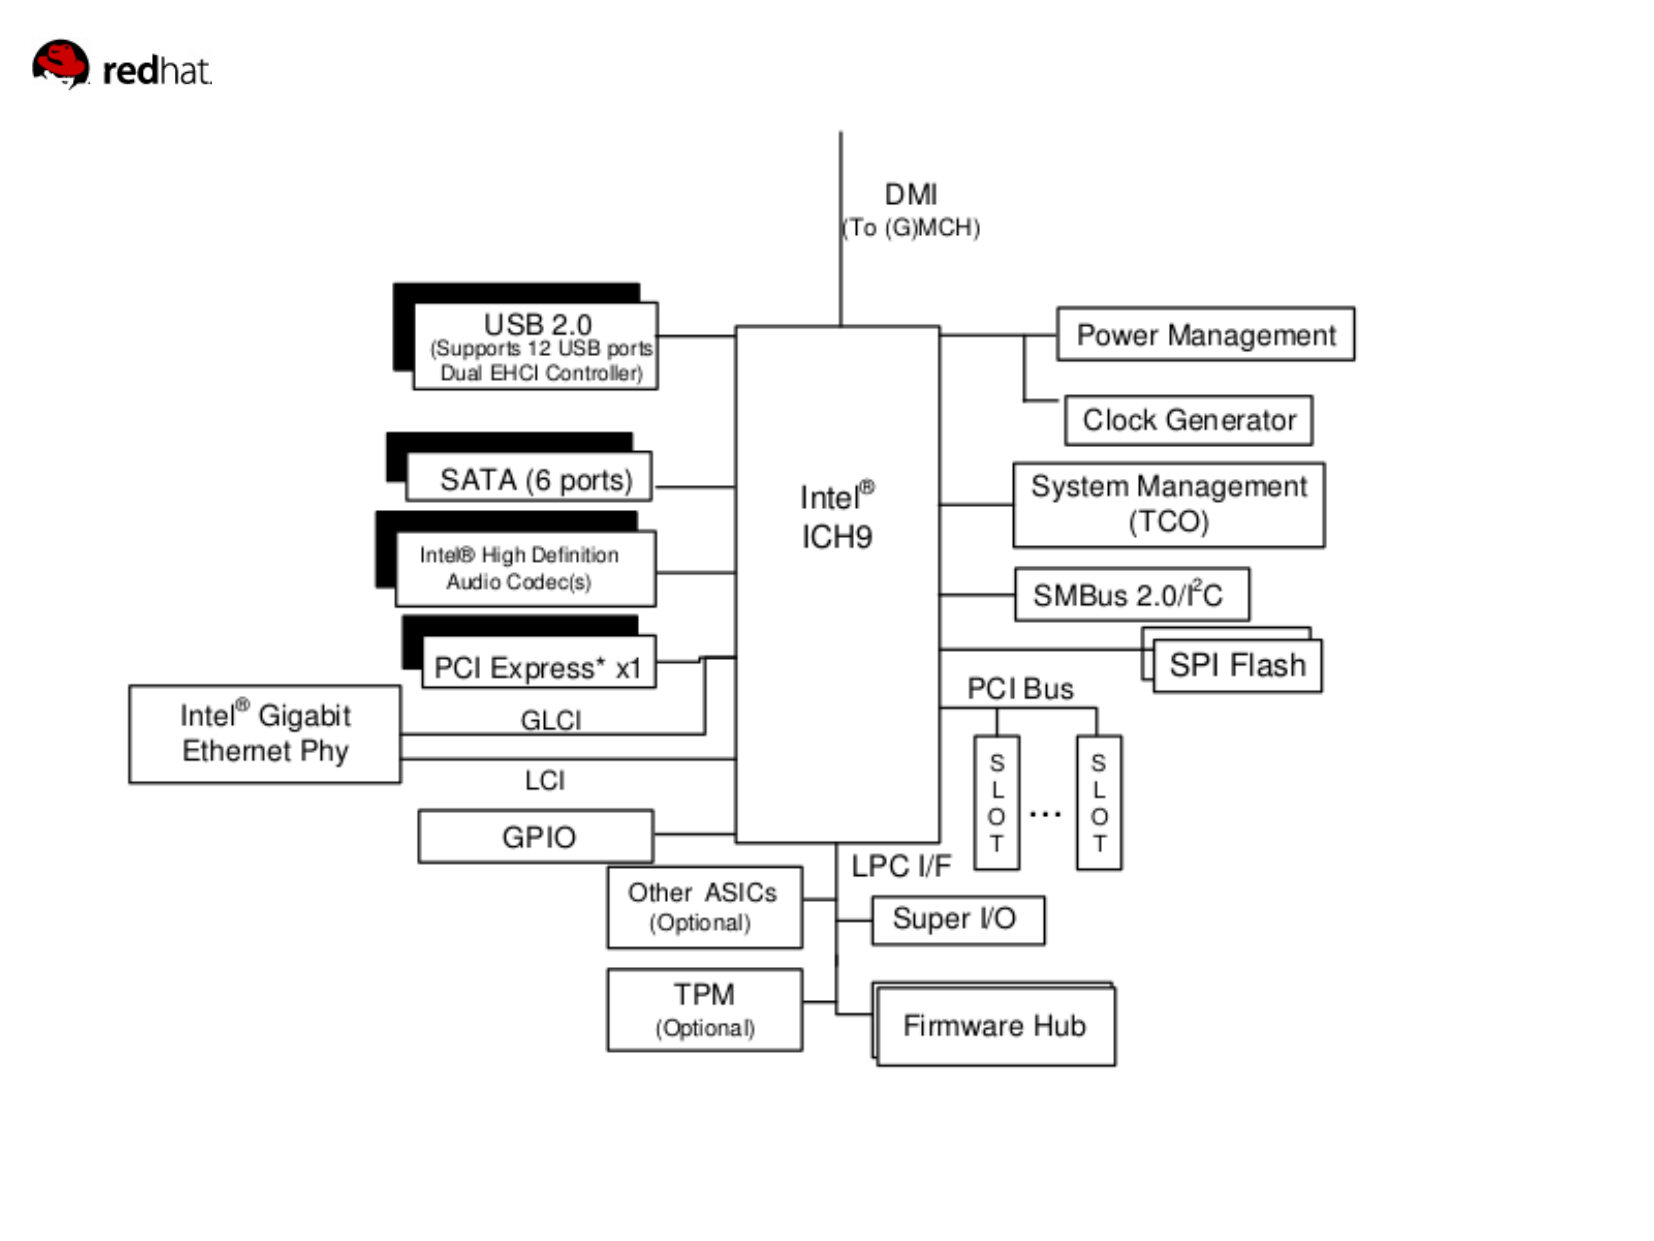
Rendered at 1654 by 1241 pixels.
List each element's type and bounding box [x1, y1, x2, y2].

picture [31, 37, 212, 98]
picture [75, 112, 1513, 1088]
